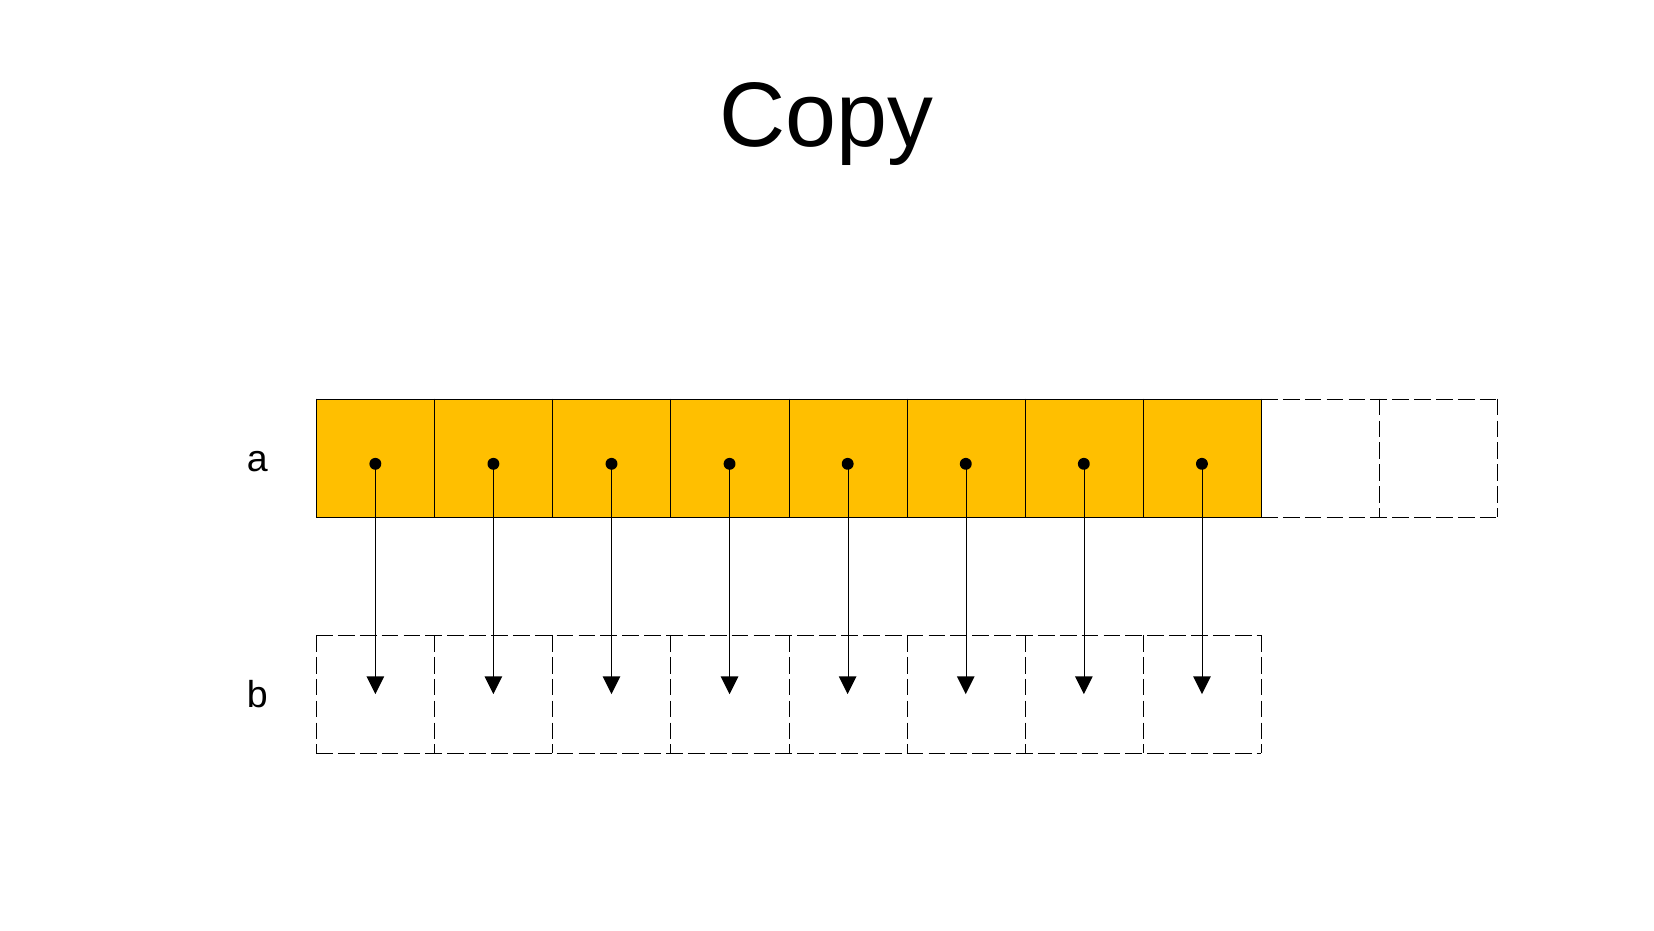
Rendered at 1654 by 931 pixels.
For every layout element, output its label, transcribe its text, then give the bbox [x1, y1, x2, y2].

table_cell [1379, 281, 1497, 399]
table_cell [552, 635, 671, 753]
table_cell [907, 281, 1025, 399]
table_cell [1262, 399, 1379, 517]
table_cell [1379, 399, 1497, 517]
table_header [434, 193, 552, 281]
table_header [671, 193, 789, 281]
table_header [1261, 193, 1379, 281]
table_header [789, 193, 907, 281]
table_cell [1379, 517, 1497, 635]
table_cell [1261, 281, 1379, 399]
table_cell [907, 518, 966, 635]
table_cell [552, 281, 671, 399]
table_cell [317, 400, 434, 517]
table_header [1143, 193, 1261, 281]
table_cell [671, 281, 789, 399]
table_header [552, 193, 671, 281]
table_cell [789, 281, 907, 399]
table_cell [908, 400, 1025, 517]
table_cell [553, 400, 670, 517]
table_cell [612, 518, 671, 635]
table_header [316, 193, 434, 281]
table_cell [1143, 635, 1261, 753]
table_cell [967, 518, 1025, 635]
table_cell a [198, 399, 316, 517]
table_cell [1025, 518, 1084, 635]
table_cell [316, 635, 434, 753]
table_cell [1261, 517, 1379, 635]
table_header [198, 193, 316, 281]
table_cell [198, 517, 316, 635]
table_cell [1379, 635, 1497, 753]
table_cell [671, 518, 729, 635]
table_cell [435, 400, 552, 517]
table_cell [434, 518, 493, 635]
table_cell [494, 518, 552, 635]
table_cell [1026, 400, 1143, 517]
table_cell [1025, 281, 1143, 399]
table_cell [1261, 635, 1379, 753]
table_cell [671, 635, 789, 753]
table_cell [1143, 518, 1202, 635]
table_header [1025, 193, 1143, 281]
table_header [1379, 193, 1497, 281]
table_cell [1025, 635, 1143, 753]
table_cell [907, 635, 1025, 753]
table_cell [789, 635, 907, 753]
table_header [907, 193, 1025, 281]
table_cell [1143, 281, 1261, 399]
table_cell [1144, 400, 1261, 517]
table_cell [671, 400, 789, 517]
table_cell [434, 281, 552, 399]
table_cell [789, 518, 848, 635]
table_cell [790, 400, 907, 517]
title Copy [82, 37, 1571, 193]
table_cell [1085, 518, 1143, 635]
table_cell [316, 518, 375, 635]
table_cell [434, 635, 552, 753]
table_cell [849, 518, 907, 635]
table_cell [376, 518, 434, 635]
table_cell [730, 518, 789, 635]
table_cell b [198, 635, 316, 753]
table_cell [552, 518, 611, 635]
table_cell [316, 281, 434, 399]
table_cell [1203, 518, 1261, 635]
table_cell [198, 281, 316, 399]
